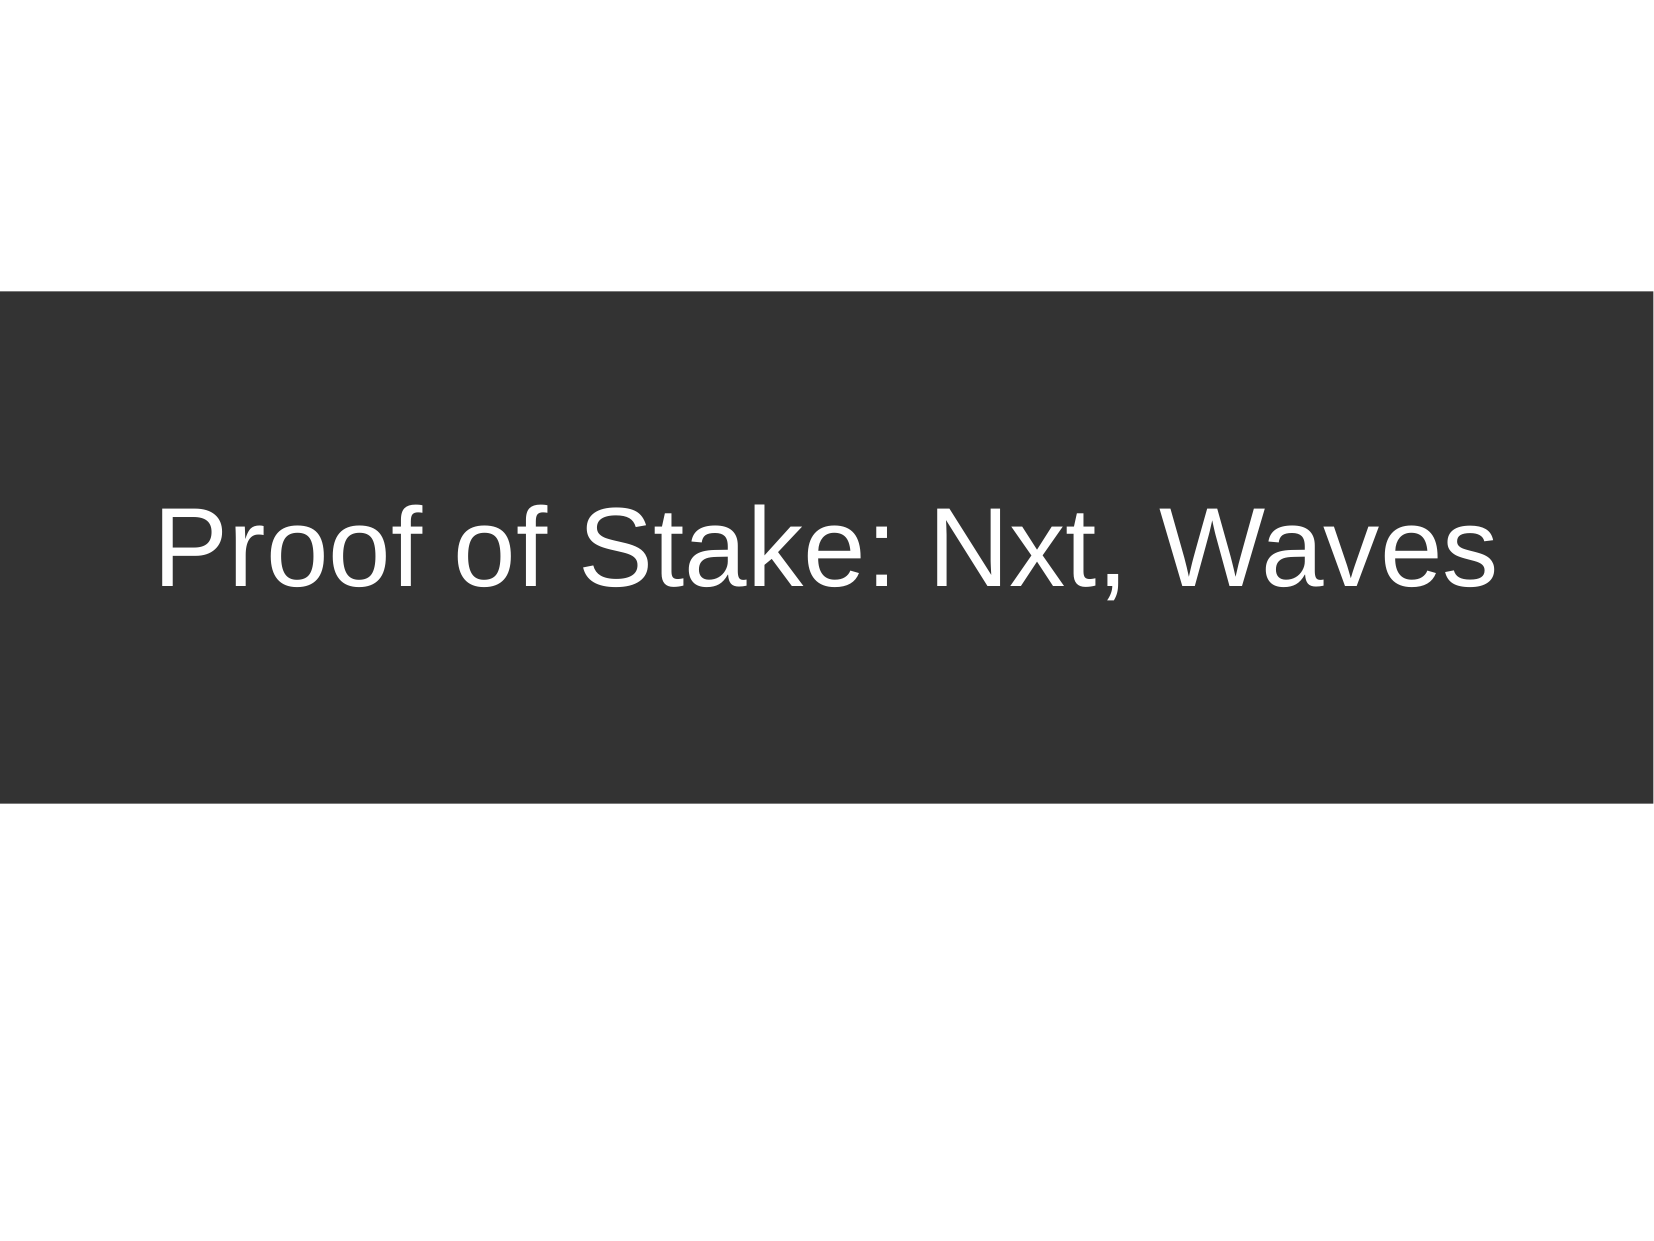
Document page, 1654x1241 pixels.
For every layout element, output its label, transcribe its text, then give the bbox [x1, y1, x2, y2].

subtitle Proof of Stake: Nxt, Waves [0, 291, 1654, 804]
